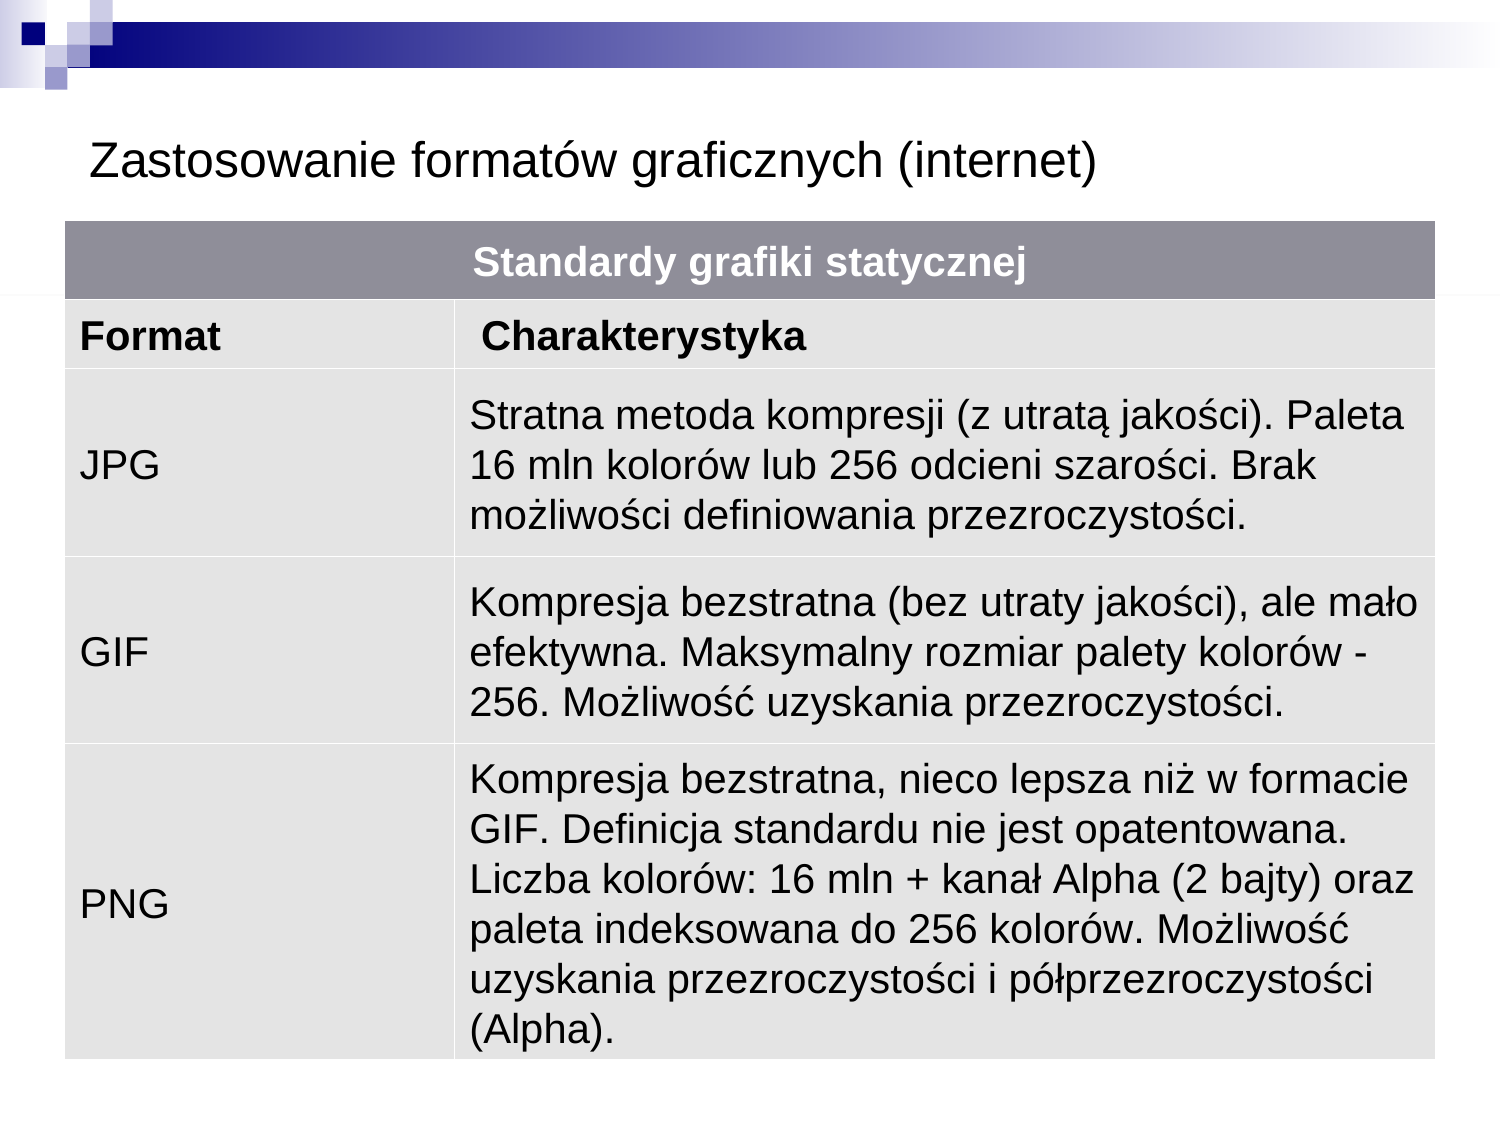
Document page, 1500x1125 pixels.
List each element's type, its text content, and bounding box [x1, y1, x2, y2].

table_cell GIF [65, 557, 454, 743]
table_cell Kompresja bezstratna, nieco lepsza niż w formacie GIF. Definicja standardu nie jest opatentowana. Liczba kolorów: 16 mln + kanał Alpha (2 bajty) oraz paleta indeksowana do 256 kolorów. Możliwość uzyskania przezroczystości i półprzezroczystości (Alpha). [455, 744, 1435, 1059]
table_cell Format [65, 300, 454, 368]
title Zastosowanie formatów graficznych (internet) [75, 74, 1426, 220]
table_cell JPG [65, 369, 454, 556]
table_header Standardy grafiki statycznej [65, 221, 1435, 299]
table_cell Kompresja bezstratna (bez utraty jakości), ale mało efektywna. Maksymalny rozmiar palety kolorów - 256. Możliwość uzyskania przezroczystości. [455, 557, 1435, 743]
table_cell PNG [65, 744, 454, 1059]
table_cell Charakterystyka [455, 300, 1435, 368]
table_cell Stratna metoda kompresji (z utratą jakości). Paleta 16 mln kolorów lub 256 odcieni szarości. Brak możliwości definiowania przezroczystości. [455, 369, 1435, 556]
